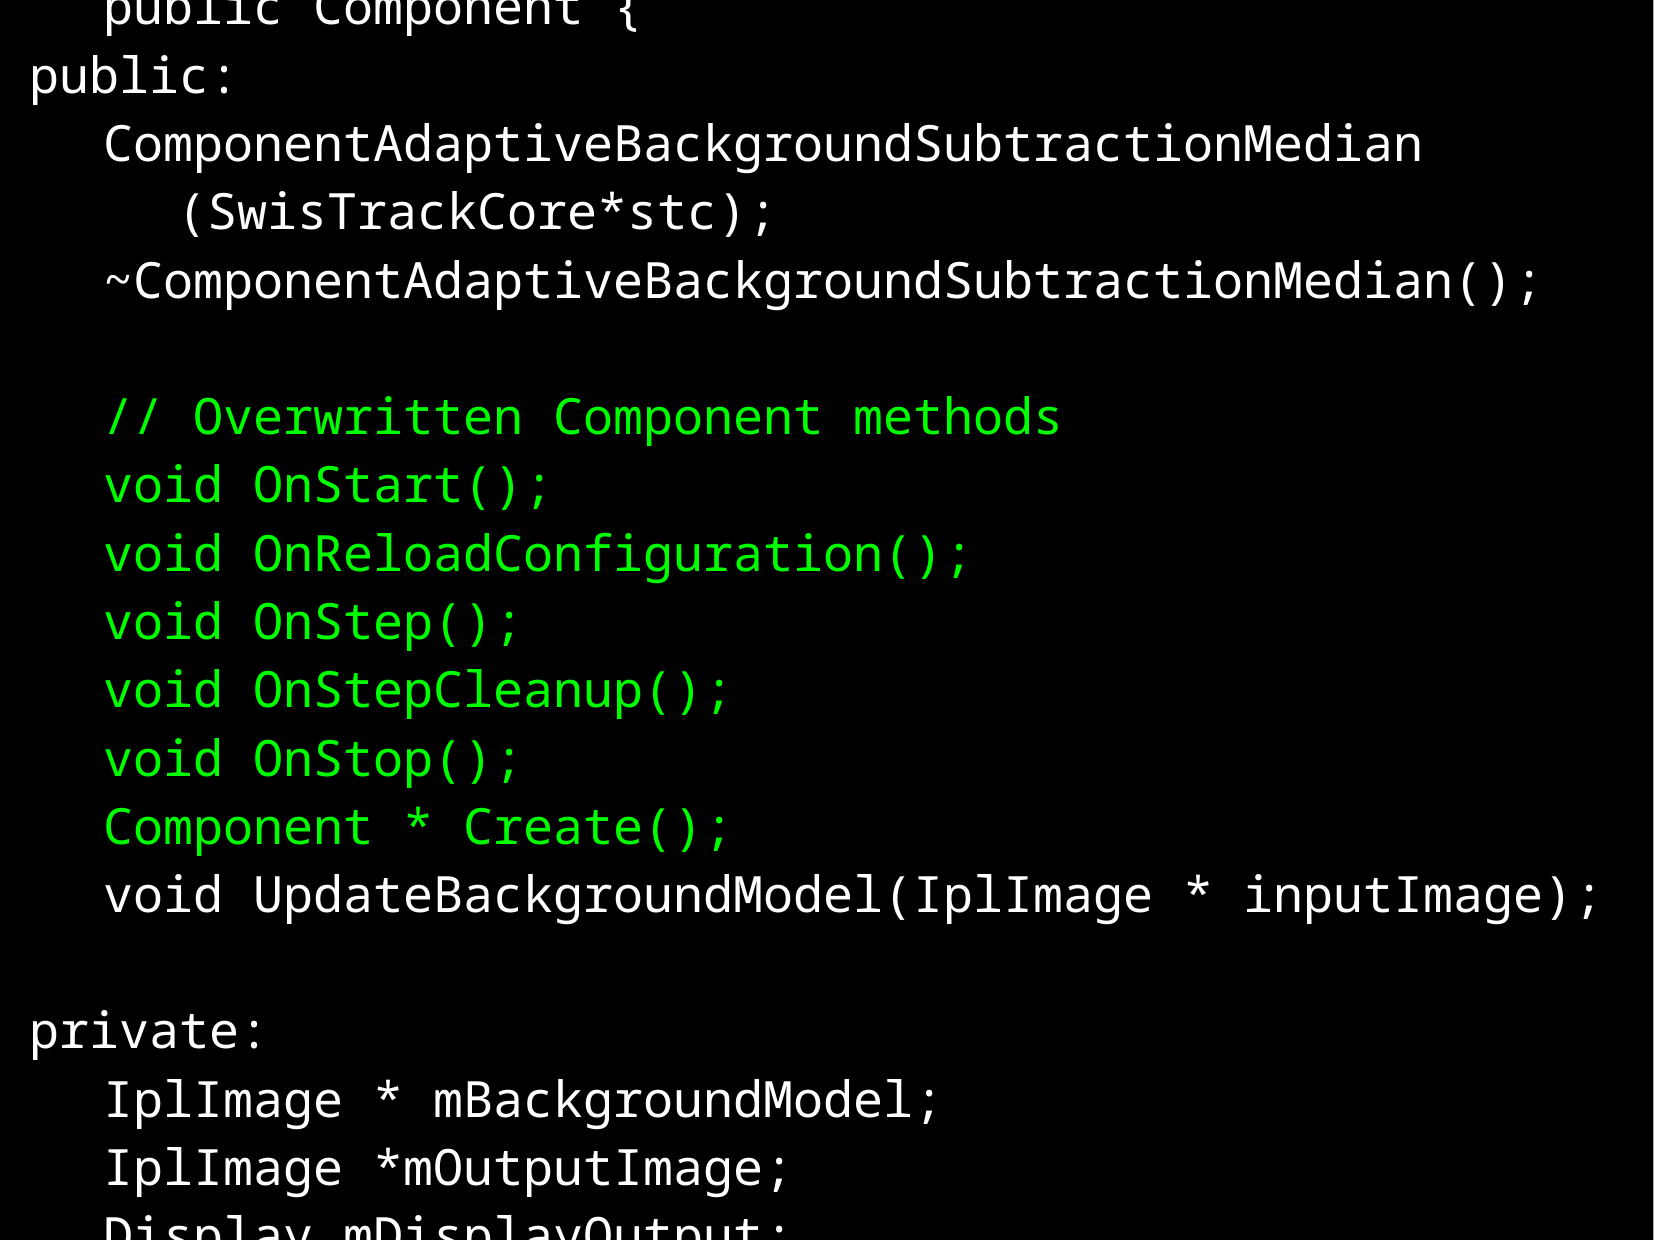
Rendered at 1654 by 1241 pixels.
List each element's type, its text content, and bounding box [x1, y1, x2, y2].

subtitle class ComponentAdaptiveBackgroundSubtractionMedian: public Component { public: ComponentAdaptiveBackgroundSubtractionMedian (SwisTrackCore*stc); ~ComponentAdaptiveBackgroundSubtractionMedian(); // Overwritten Component methods void OnStart(); void OnReloadConfiguration(); void OnStep(); void OnStepCleanup(); void OnStop(); Component * Create(); void UpdateBackgroundModel(IplImage * inputImage); private: IplImage * mBackgroundModel; IplImage *mOutputImage; Display mDisplayOutput; }; [29, 11, 1654, 1229]
